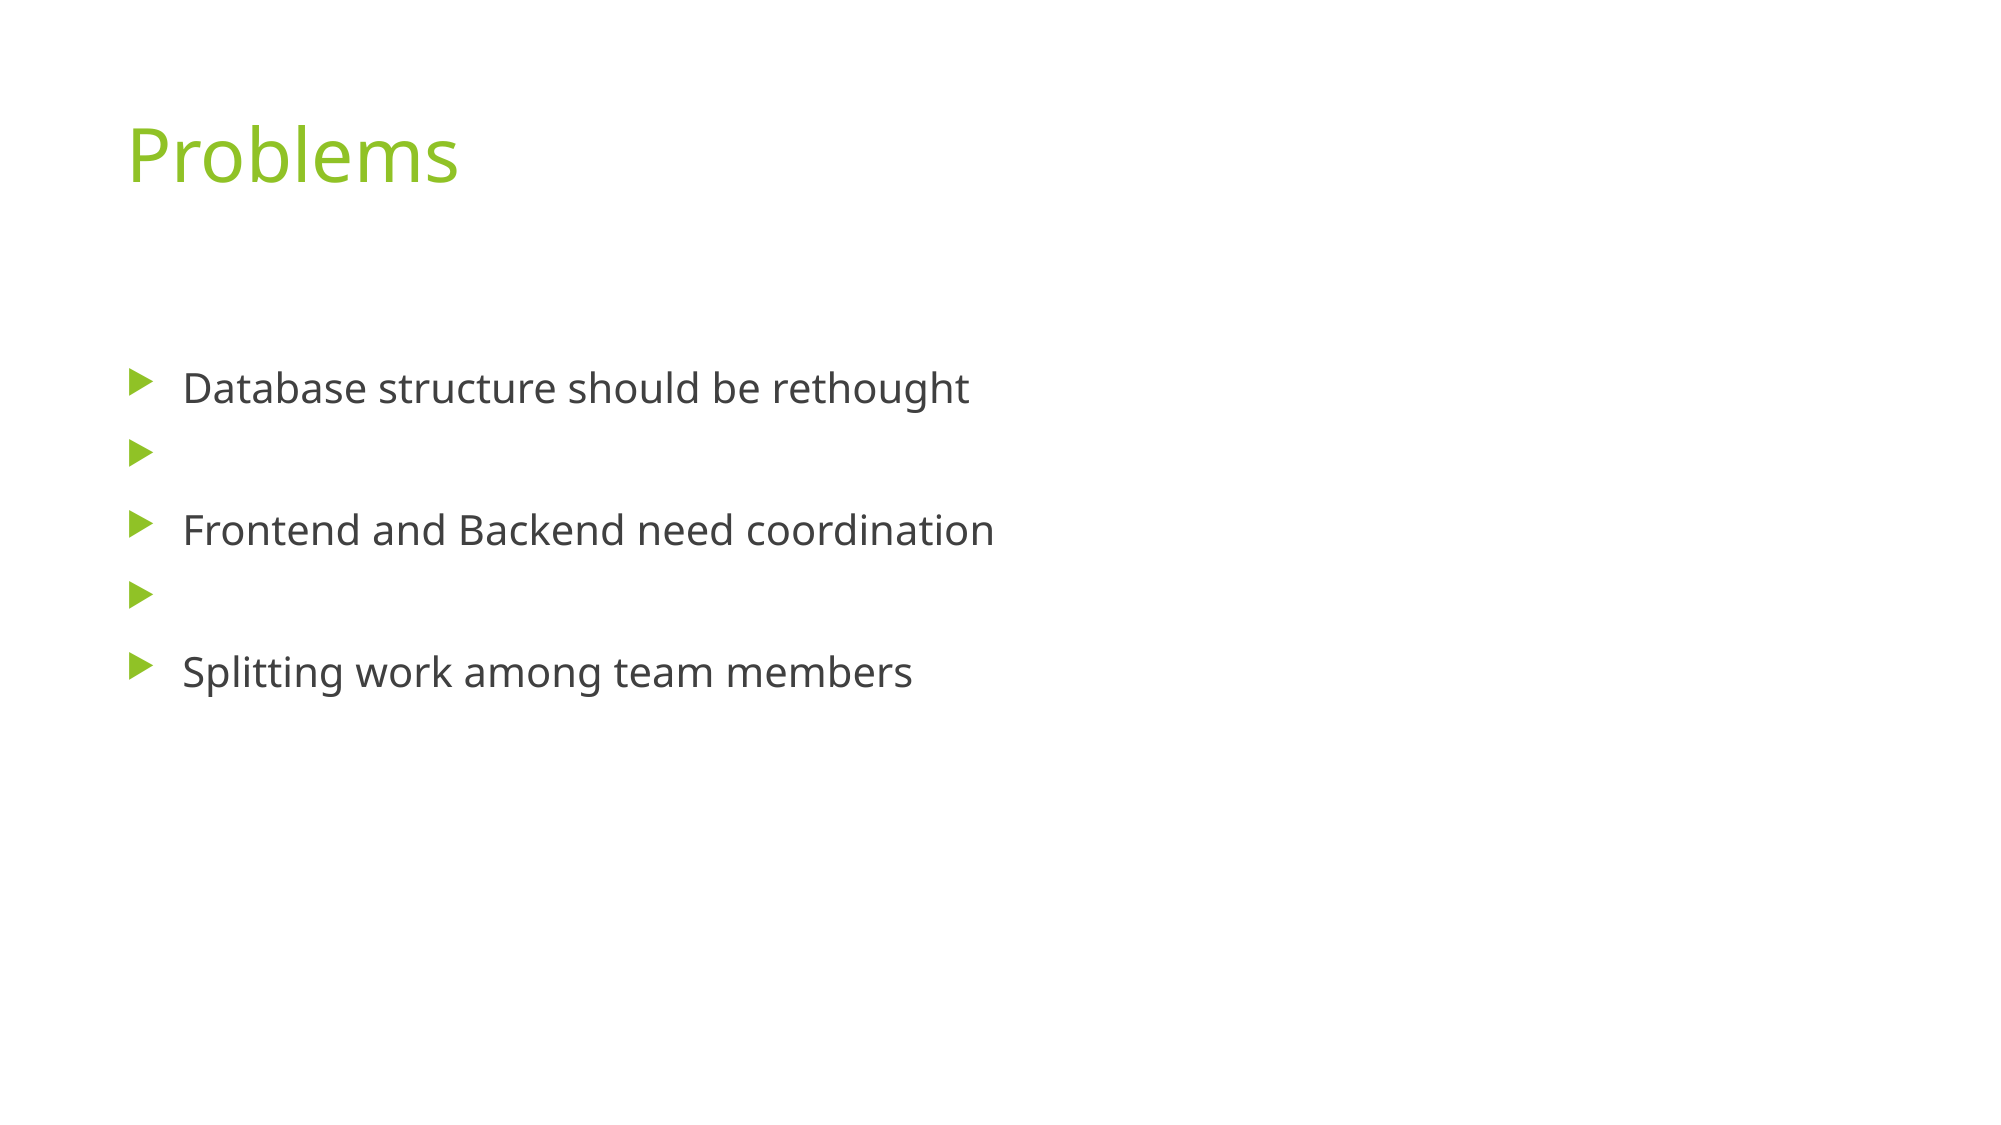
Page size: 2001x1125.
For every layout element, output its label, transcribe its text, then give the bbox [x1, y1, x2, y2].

list Database structure should be rethought Frontend and Backend need coordination Splitting work among team members [111, 354, 1522, 992]
title Problems [111, 99, 1522, 317]
